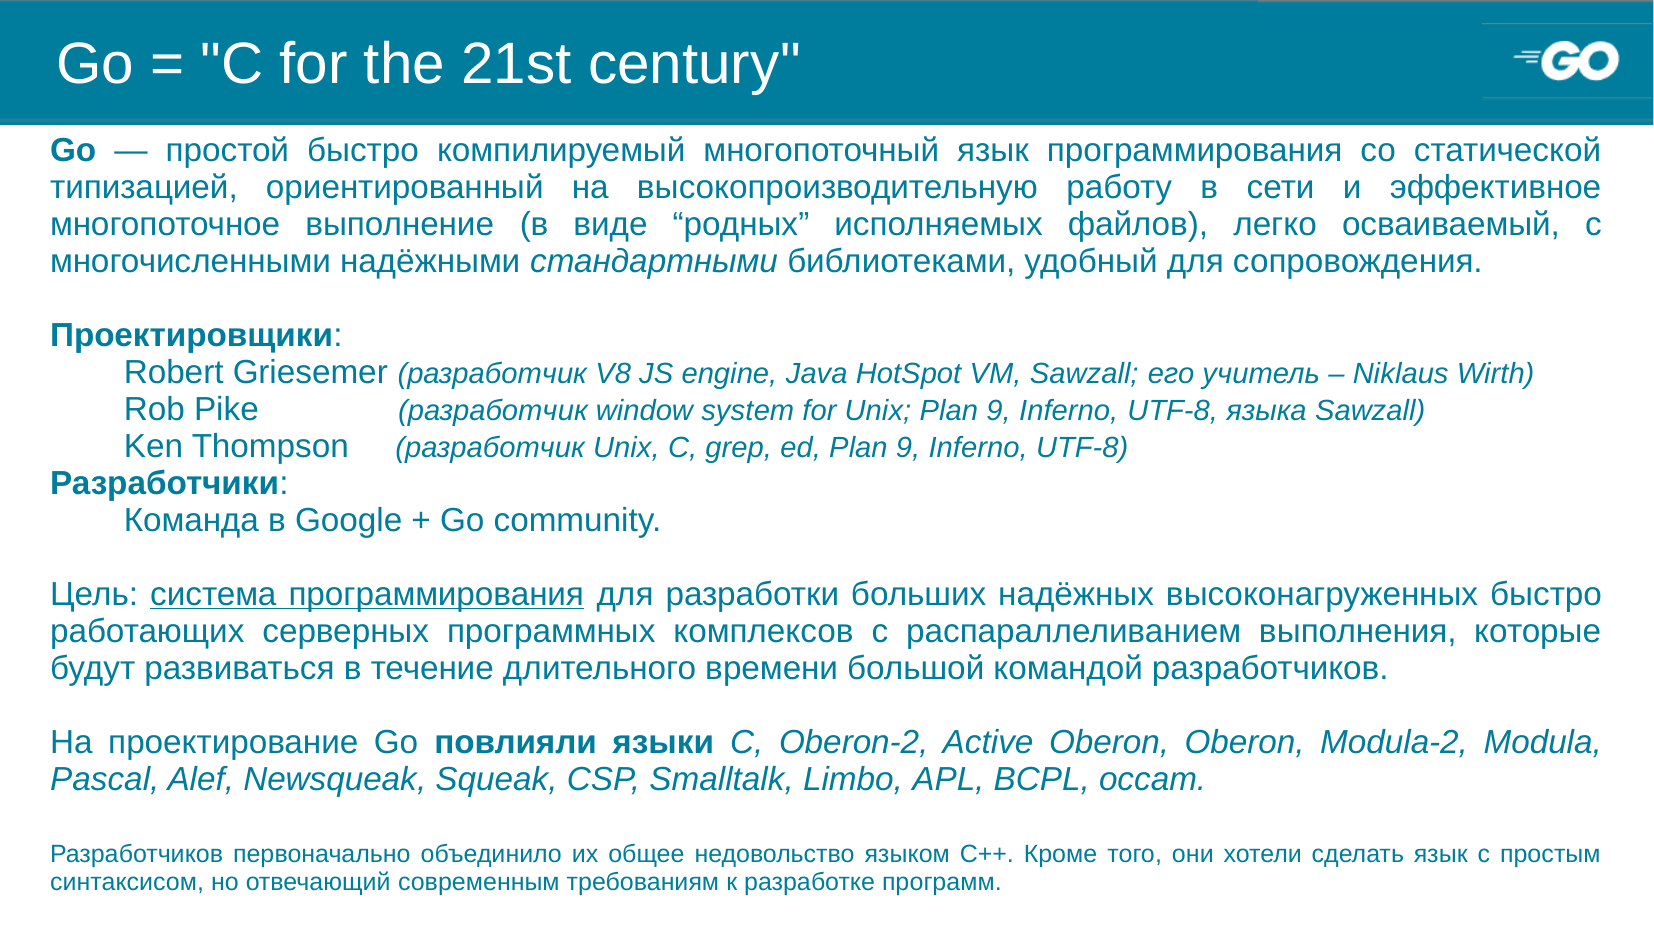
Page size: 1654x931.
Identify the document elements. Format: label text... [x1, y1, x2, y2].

text_box Go — простой быстро компилируемый многопоточный язык программирования со статической типизацией, ориентированный на высокопроизводительную работу в сети и эффективное многопоточное выполнение (в виде “родных” исполняемых файлов), легко осваиваемый, с многочисленными надёжными стандартными библиотеками, удобный для сопровождения. Проектировщики: Robert Griesemer (разработчик V8 JS engine, Java HotSpot VM, Sawzall; его учитель – Niklaus Wirth) Rob Pike (разработчик window system for Unix; Plan 9, Inferno, UTF-8, языка Sawzall) Ken Thompson (разработчик Unix, C, grep, ed, Plan 9, Inferno, UTF-8) Разработчики: Команда в Google + Go community. Цель: система программирования для разработки больших надёжных высоконагруженных быстро работающих серверных программных комплексов с распараллеливанием выполнения, которые будут развиваться в течение длительного времени большой командой разработчиков. На проектирование Go повлияли языки C, Oberon-2, Active Oberon, Oberon, Modula-2, Modula, Pascal, Alef, Newsqueak, Squeak, CSP, Smalltalk, Limbo, APL, BCPL, occam. Разработчиков первоначально объединило их общее недовольство языком C++. Кроме того, они хотели сделать язык с простым синтаксисом, но отвечающий современным требованиям к разработке программ. [35, 124, 1619, 904]
picture [1542, 41, 1619, 81]
text_box Go = "C for the 21st century" [41, 23, 1495, 104]
